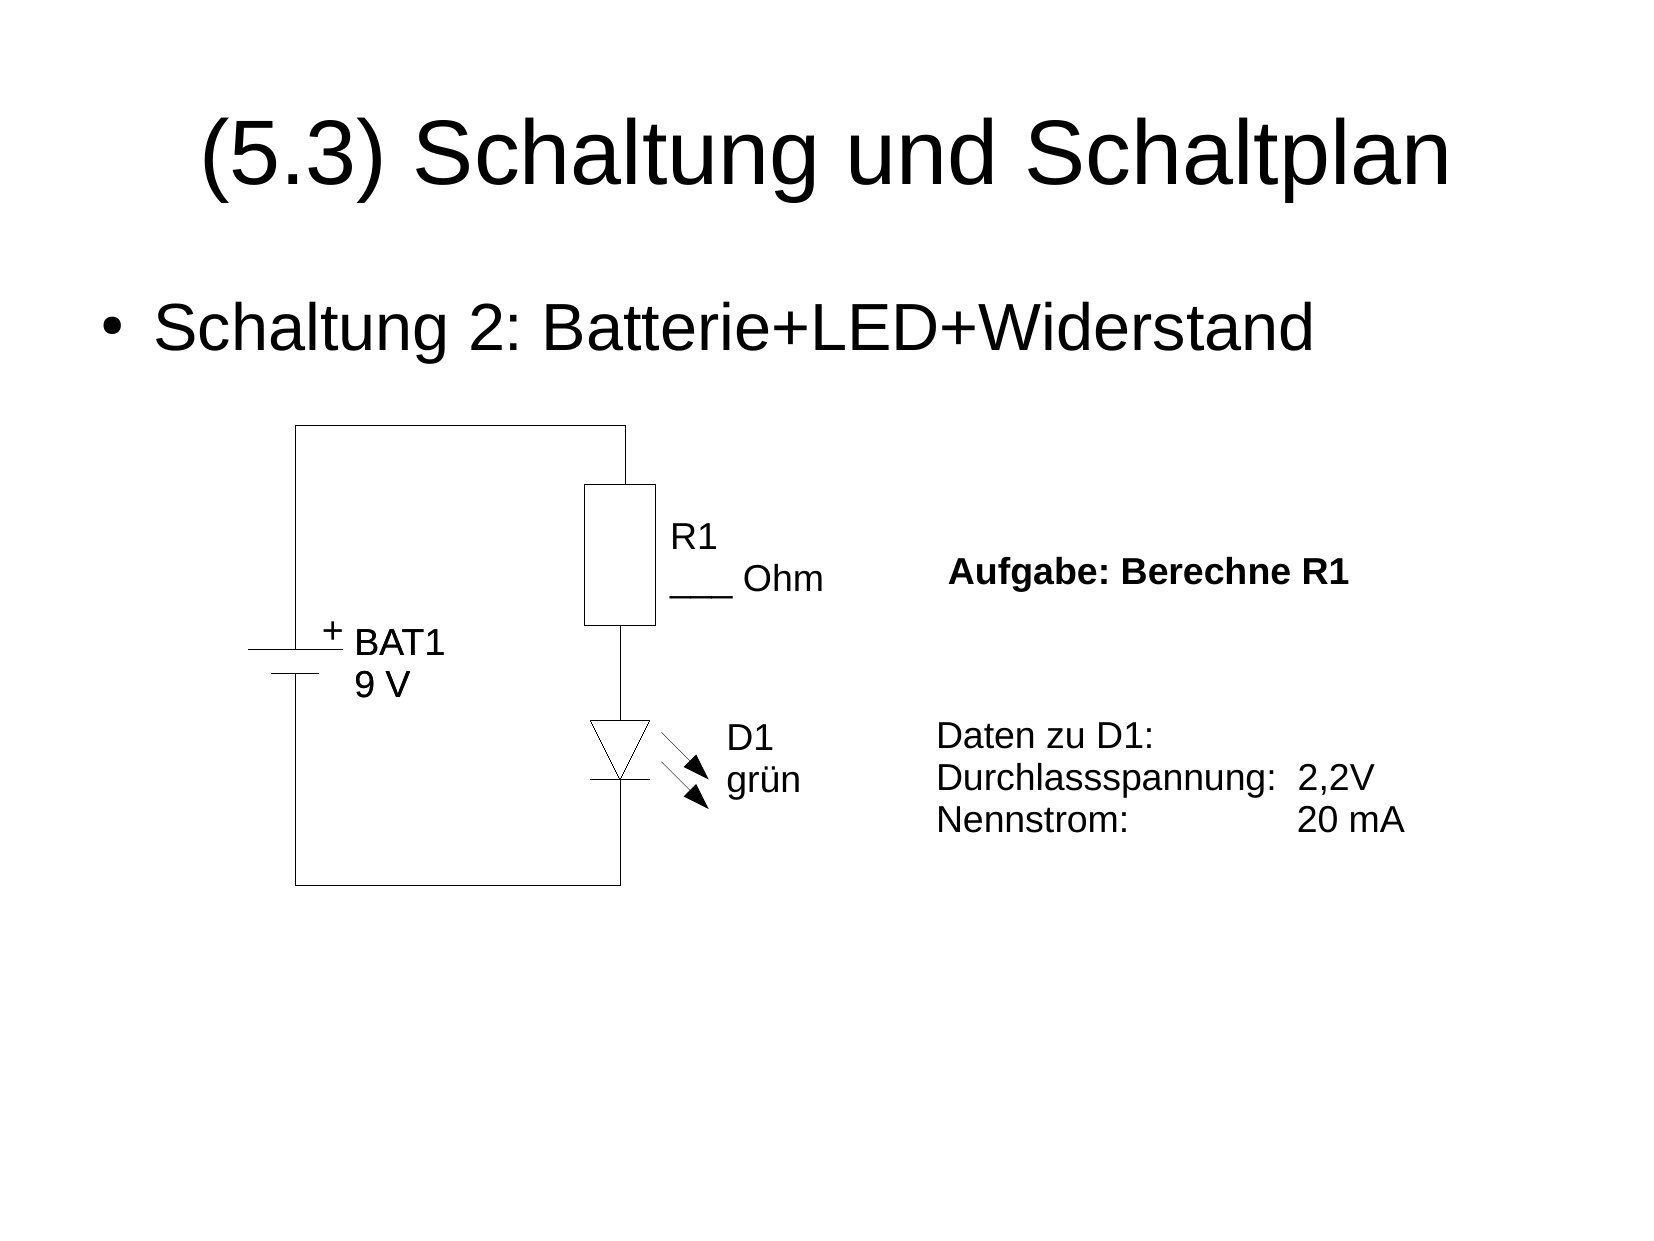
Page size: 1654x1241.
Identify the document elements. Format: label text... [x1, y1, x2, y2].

text_box Daten zu D1: Durchlassspannung: 2,2V Nennstrom: 20 mA [921, 706, 1421, 848]
text_box R1 ___ Ohm [655, 507, 840, 607]
list Schaltung 2: Batterie+LED+Widerstand [82, 290, 1571, 1010]
text_box Aufgabe: Berechne R1 [933, 543, 1365, 601]
text_box + [307, 602, 359, 660]
title (5.3) Schaltung und Schaltplan [82, 49, 1571, 257]
text_box BAT1 9 V [339, 614, 461, 714]
text_box D1 grün [711, 708, 817, 808]
